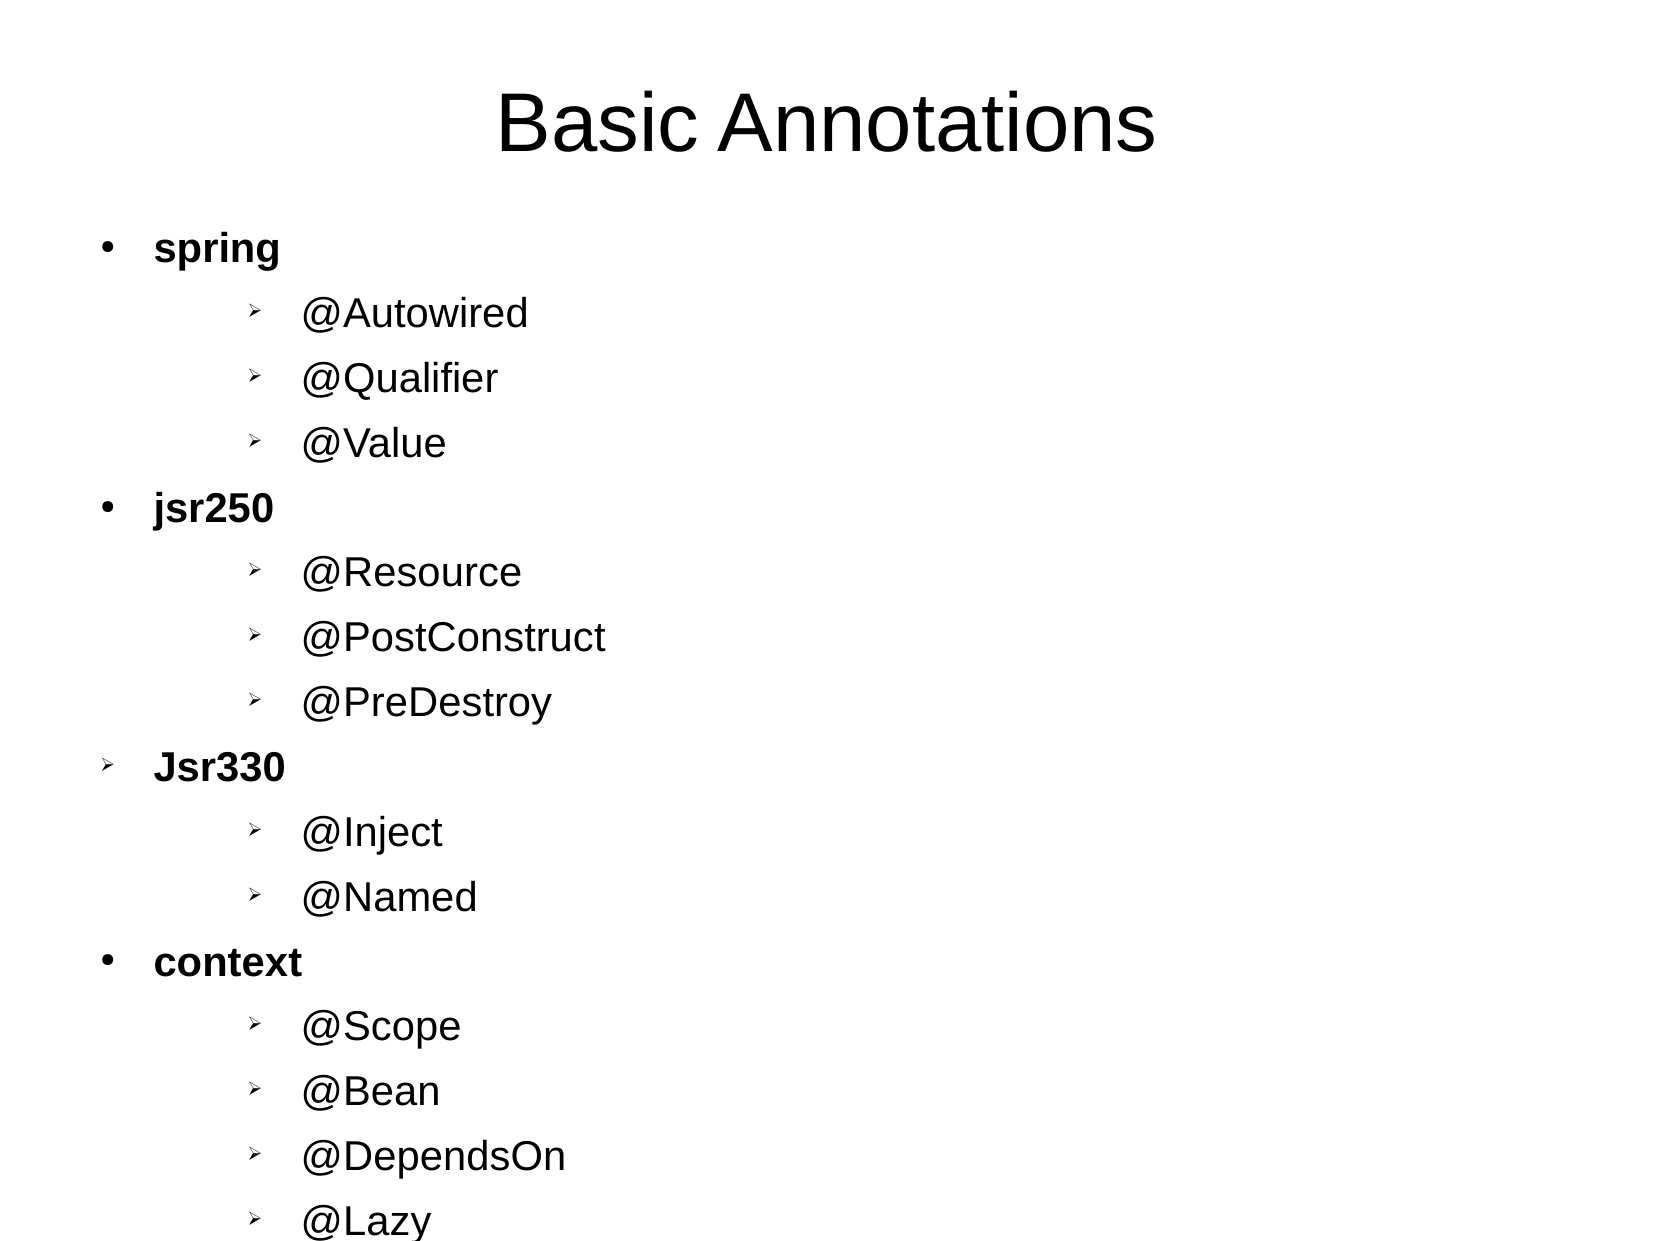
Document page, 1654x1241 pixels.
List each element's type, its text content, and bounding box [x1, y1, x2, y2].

list spring @Autowired @Qualifier @Value jsr250 @Resource @PostConstruct @PreDestroy Jsr330 @Inject @Named context @Scope @Bean @DependsOn @Lazy transactional @Transactional [82, 225, 1571, 1081]
title Basic Annotations [82, 49, 1571, 196]
